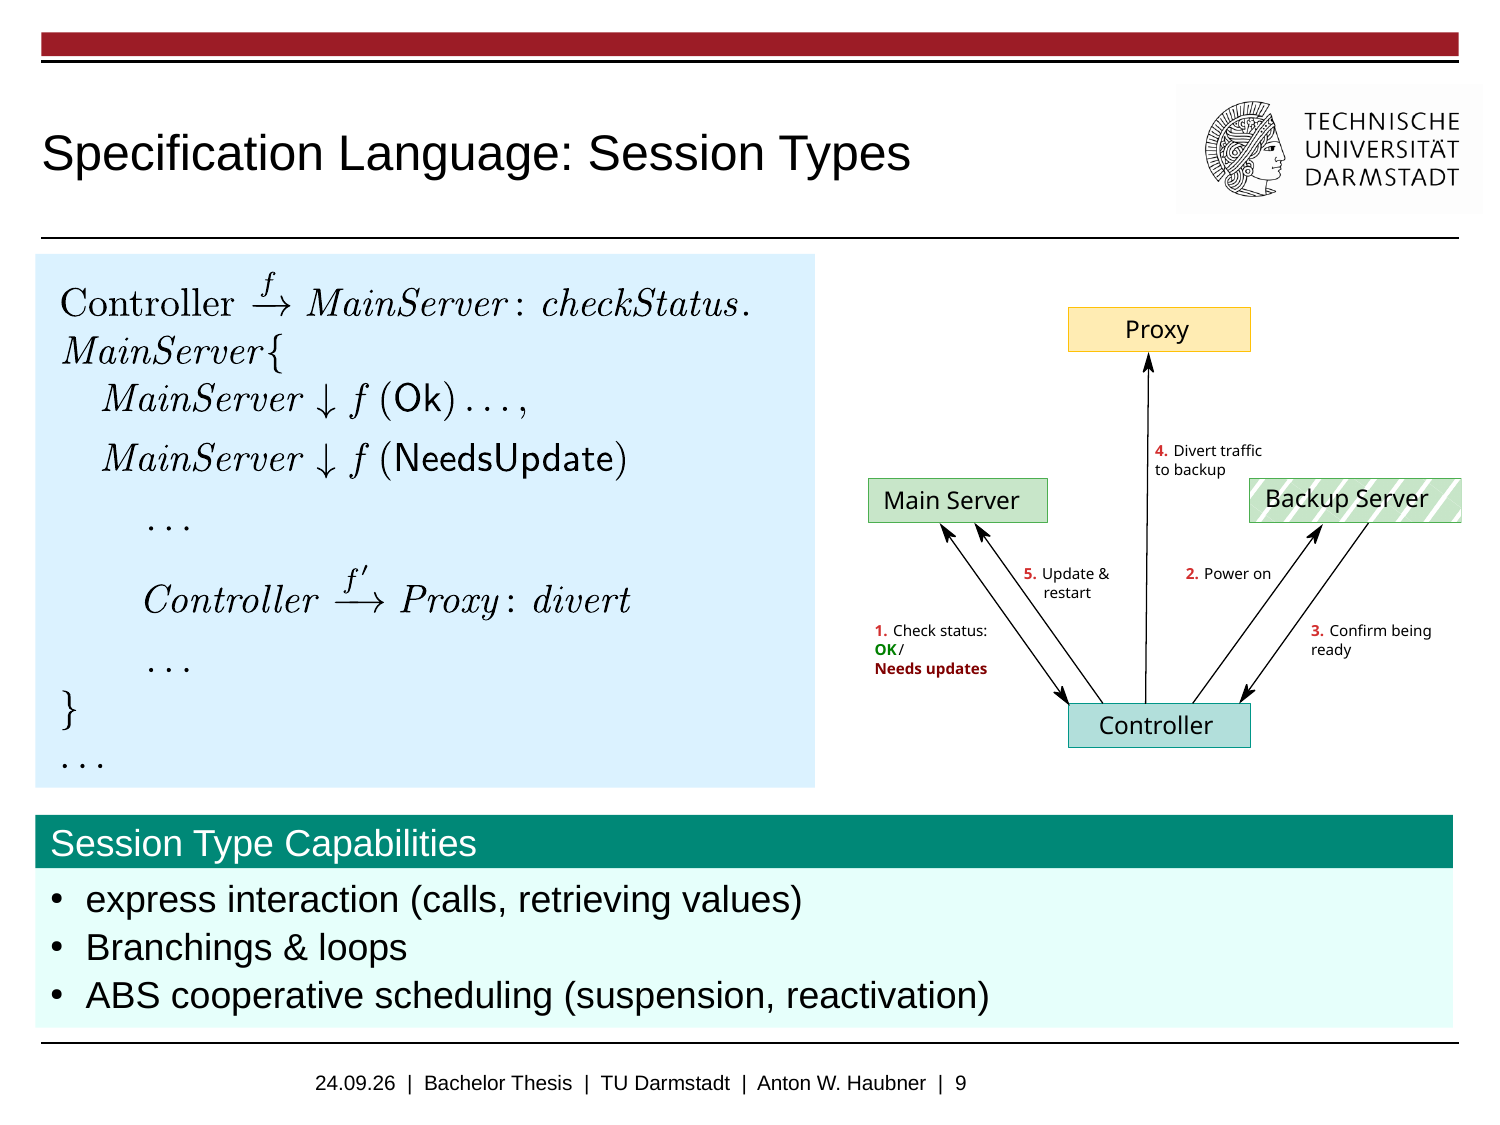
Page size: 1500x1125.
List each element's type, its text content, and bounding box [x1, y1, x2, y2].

text_box Session Type Capabilities [35, 814, 1453, 869]
text_box [35, 253, 815, 788]
text_box express interaction (calls, retrieving values) Branchings & loops ABS cooperative scheduling (suspension, reactivation) [35, 869, 1453, 1028]
picture [59, 271, 752, 769]
title Specification Language: Session Types [41, 78, 1131, 229]
picture [867, 307, 1462, 748]
